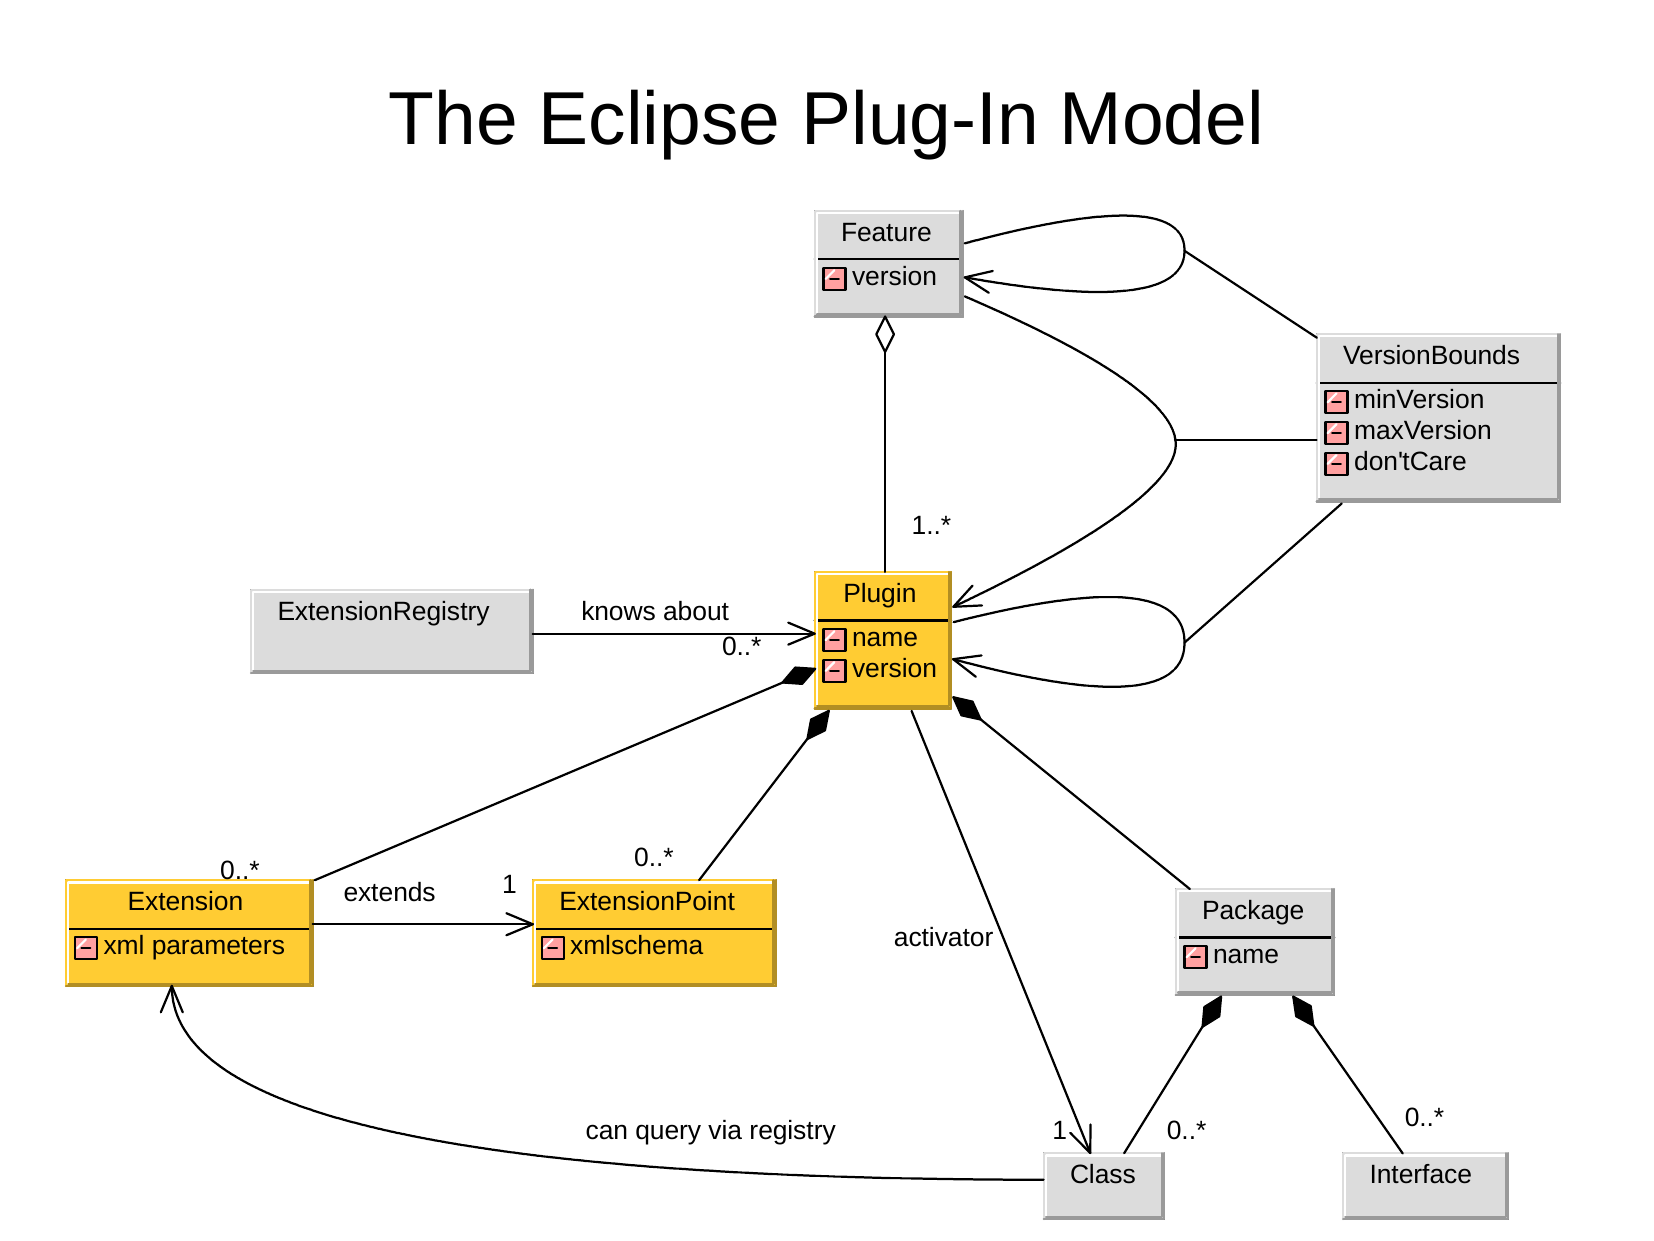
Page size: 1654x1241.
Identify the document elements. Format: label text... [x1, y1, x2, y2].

picture [63, 175, 1564, 1222]
title The Eclipse Plug-In Model [82, 49, 1571, 188]
